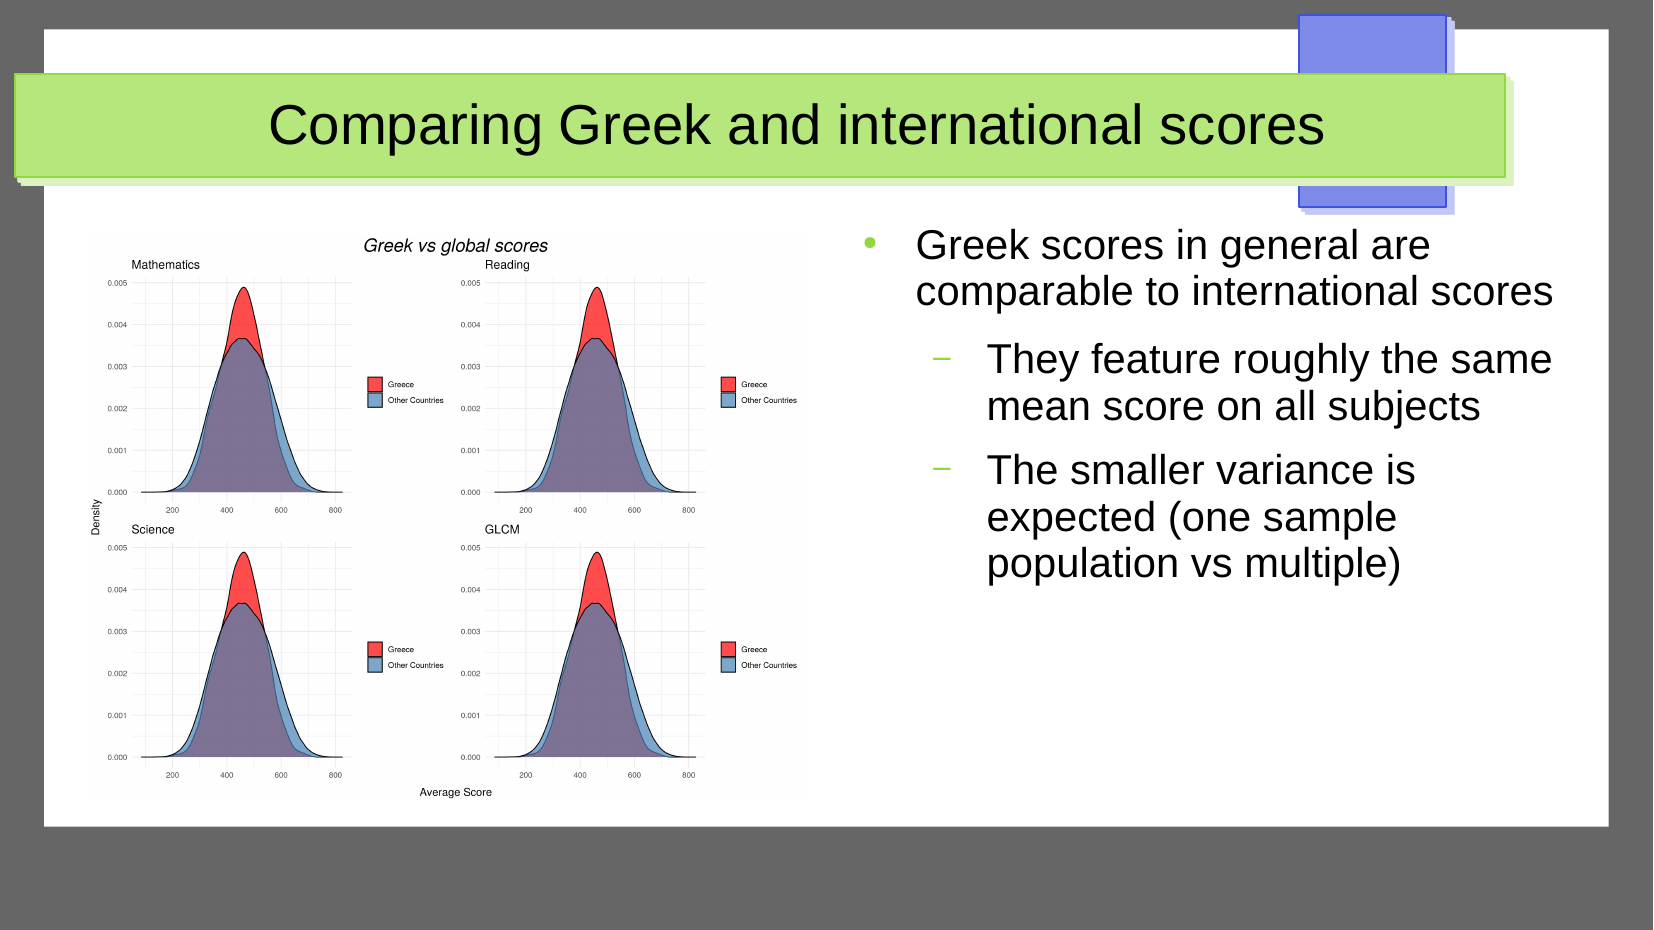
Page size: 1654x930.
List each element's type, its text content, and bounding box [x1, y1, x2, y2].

title Comparing Greek and international scores [88, 73, 1506, 178]
list Greek scores in general are comparable to international scores They feature roughly the same mean score on all subjects The smaller variance is expected (one sample population vs multiple) [844, 221, 1566, 812]
picture [88, 235, 809, 799]
